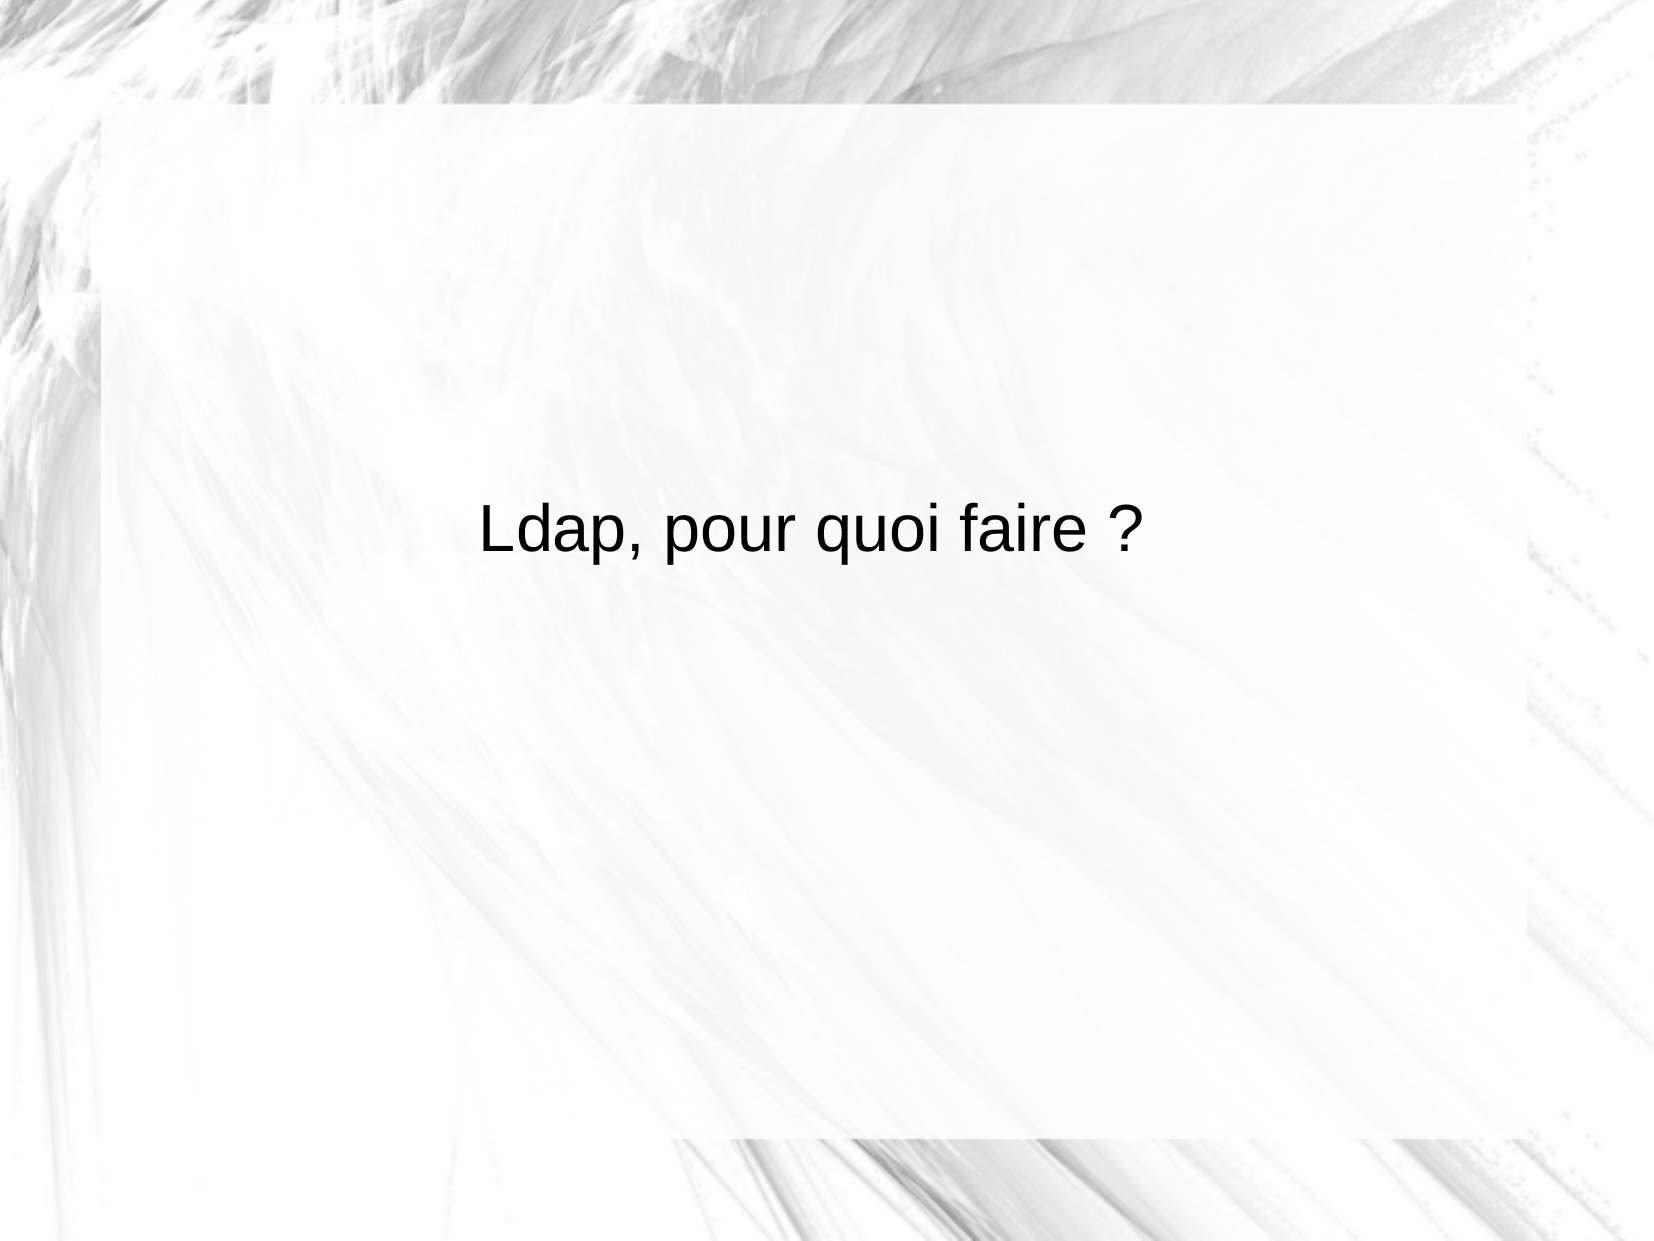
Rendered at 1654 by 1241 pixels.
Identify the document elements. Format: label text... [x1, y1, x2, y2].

subtitle Ldap, pour quoi faire ? [118, 112, 1506, 945]
picture [0, 0, 1654, 1241]
